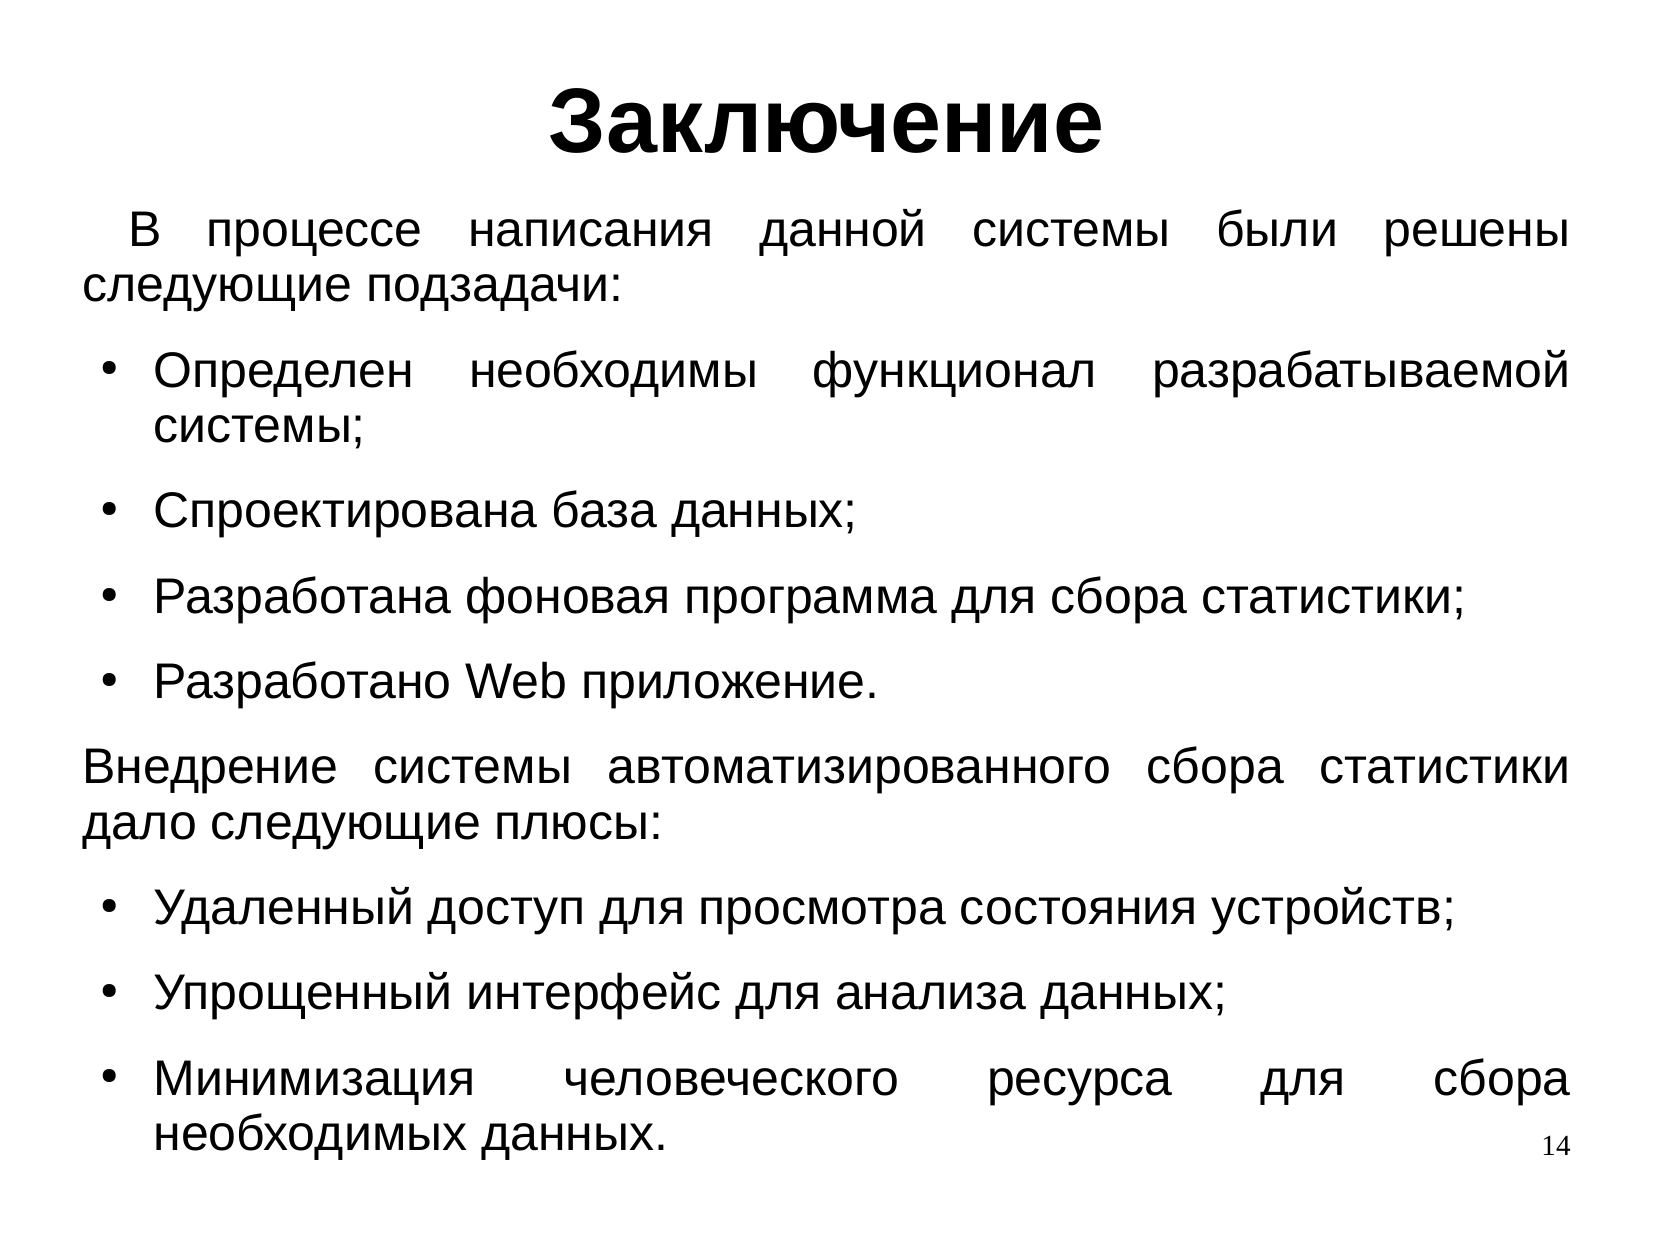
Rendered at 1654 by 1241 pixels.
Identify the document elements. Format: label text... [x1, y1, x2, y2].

list В процессе написания данной системы были решены следующие подзадачи: Определен необходимы функционал разрабатываемой системы; Спроектирована база данных; Разработана фоновая программа для сбора статистики; Разработано Web приложение. Внедрение системы автоматизированного сбора статистики дало следующие плюсы: Удаленный доступ для просмотра состояния устройств; Упрощенный интерфейс для анализа данных; Минимизация человеческого ресурса для сбора необходимых данных. [82, 200, 1571, 1241]
title Заключение [82, 17, 1571, 200]
